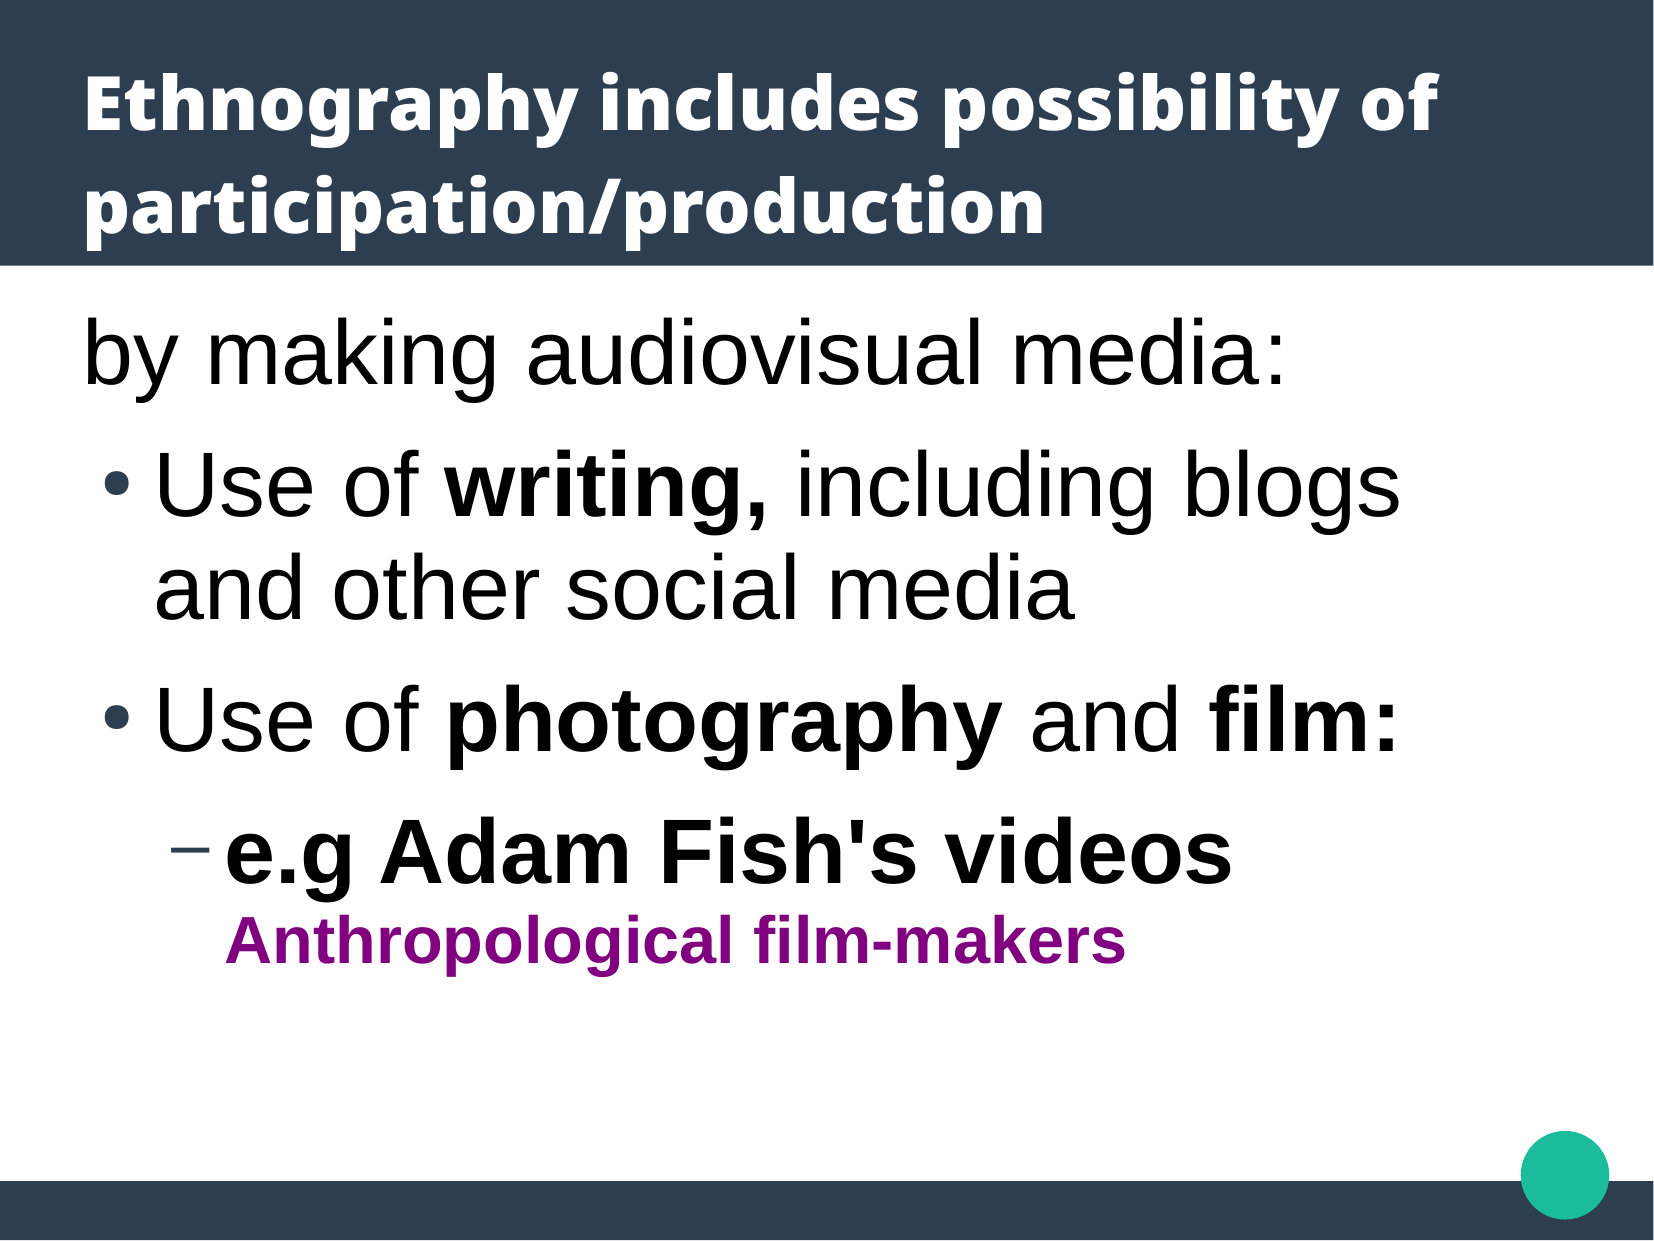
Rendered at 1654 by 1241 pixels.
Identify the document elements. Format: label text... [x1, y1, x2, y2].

title Ethnography includes possibility of participation/production [82, 49, 1571, 257]
list by making audiovisual media : Use of writing, including blogs and other social media Use of photography and film: e.g Adam Fish's videosAnthropological film-makers [82, 301, 1571, 1022]
